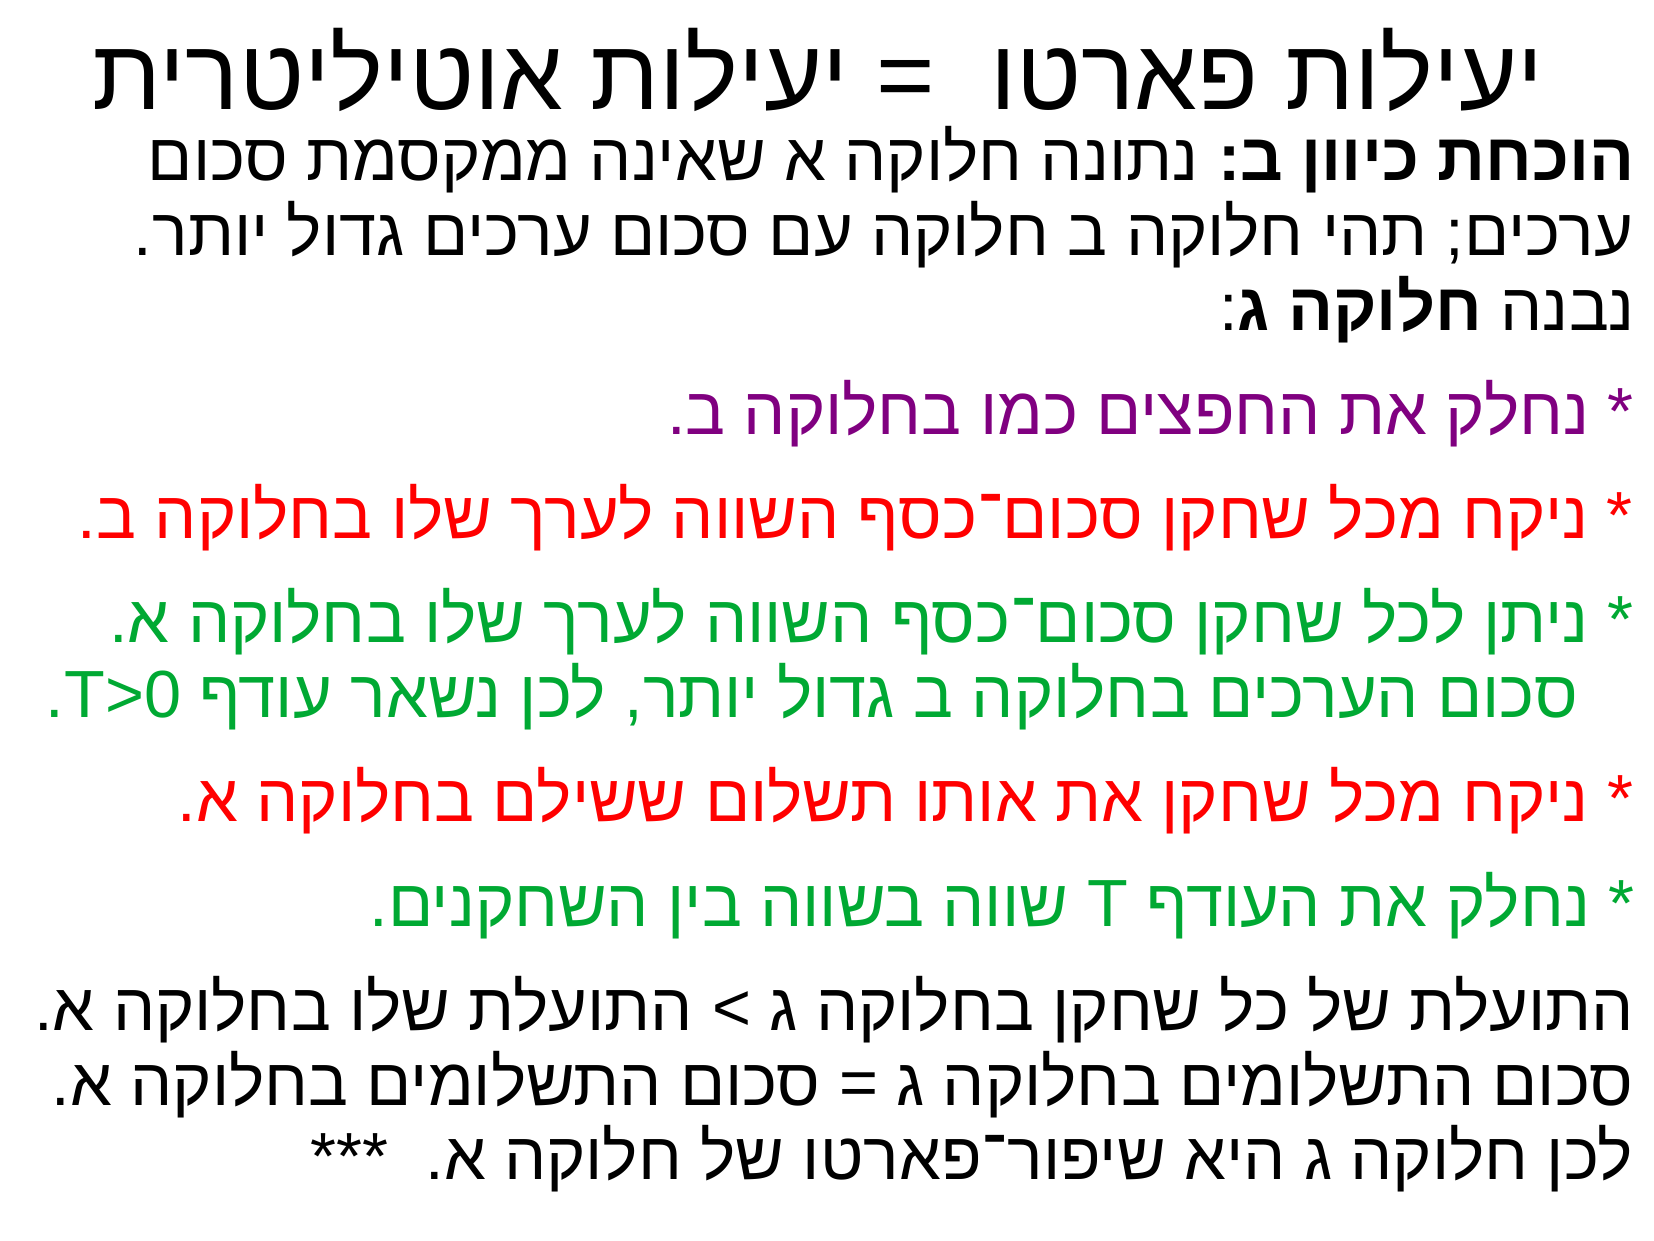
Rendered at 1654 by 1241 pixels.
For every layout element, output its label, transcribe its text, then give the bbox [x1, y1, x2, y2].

title יעילות פארטו = יעילות אוטיליטרית [0, 0, 1654, 151]
list הוכחת כיוון ב: נתונה חלוקה א שאינה ממקסמת סכום ערכים; תהי חלוקה ב חלוקה עם סכום ערכים גדול יותר. נבנה חלוקה ג: * נחלק את החפצים כמו בחלוקה ב. * ניקח מכל שחקן סכום־כסף השווה לערך שלו בחלוקה ב. * ניתן לכל שחקן סכום־כסף השווה לערך שלו בחלוקה א. סכום הערכים בחלוקה ב גדול יותר, לכן נשאר עודף T>0. * ניקח מכל שחקן את אותו תשלום ששילם בחלוקה א. * נחלק את העודף T שווה בשווה בין השחקנים. התועלת של כל שחקן בחלוקה ג > התועלת שלו בחלוקה א. סכום התשלומים בחלוקה ג = סכום התשלומים בחלוקה א. לכן חלוקה ג היא שיפור־פארטו של חלוקה א. *** [15, 120, 1636, 1211]
